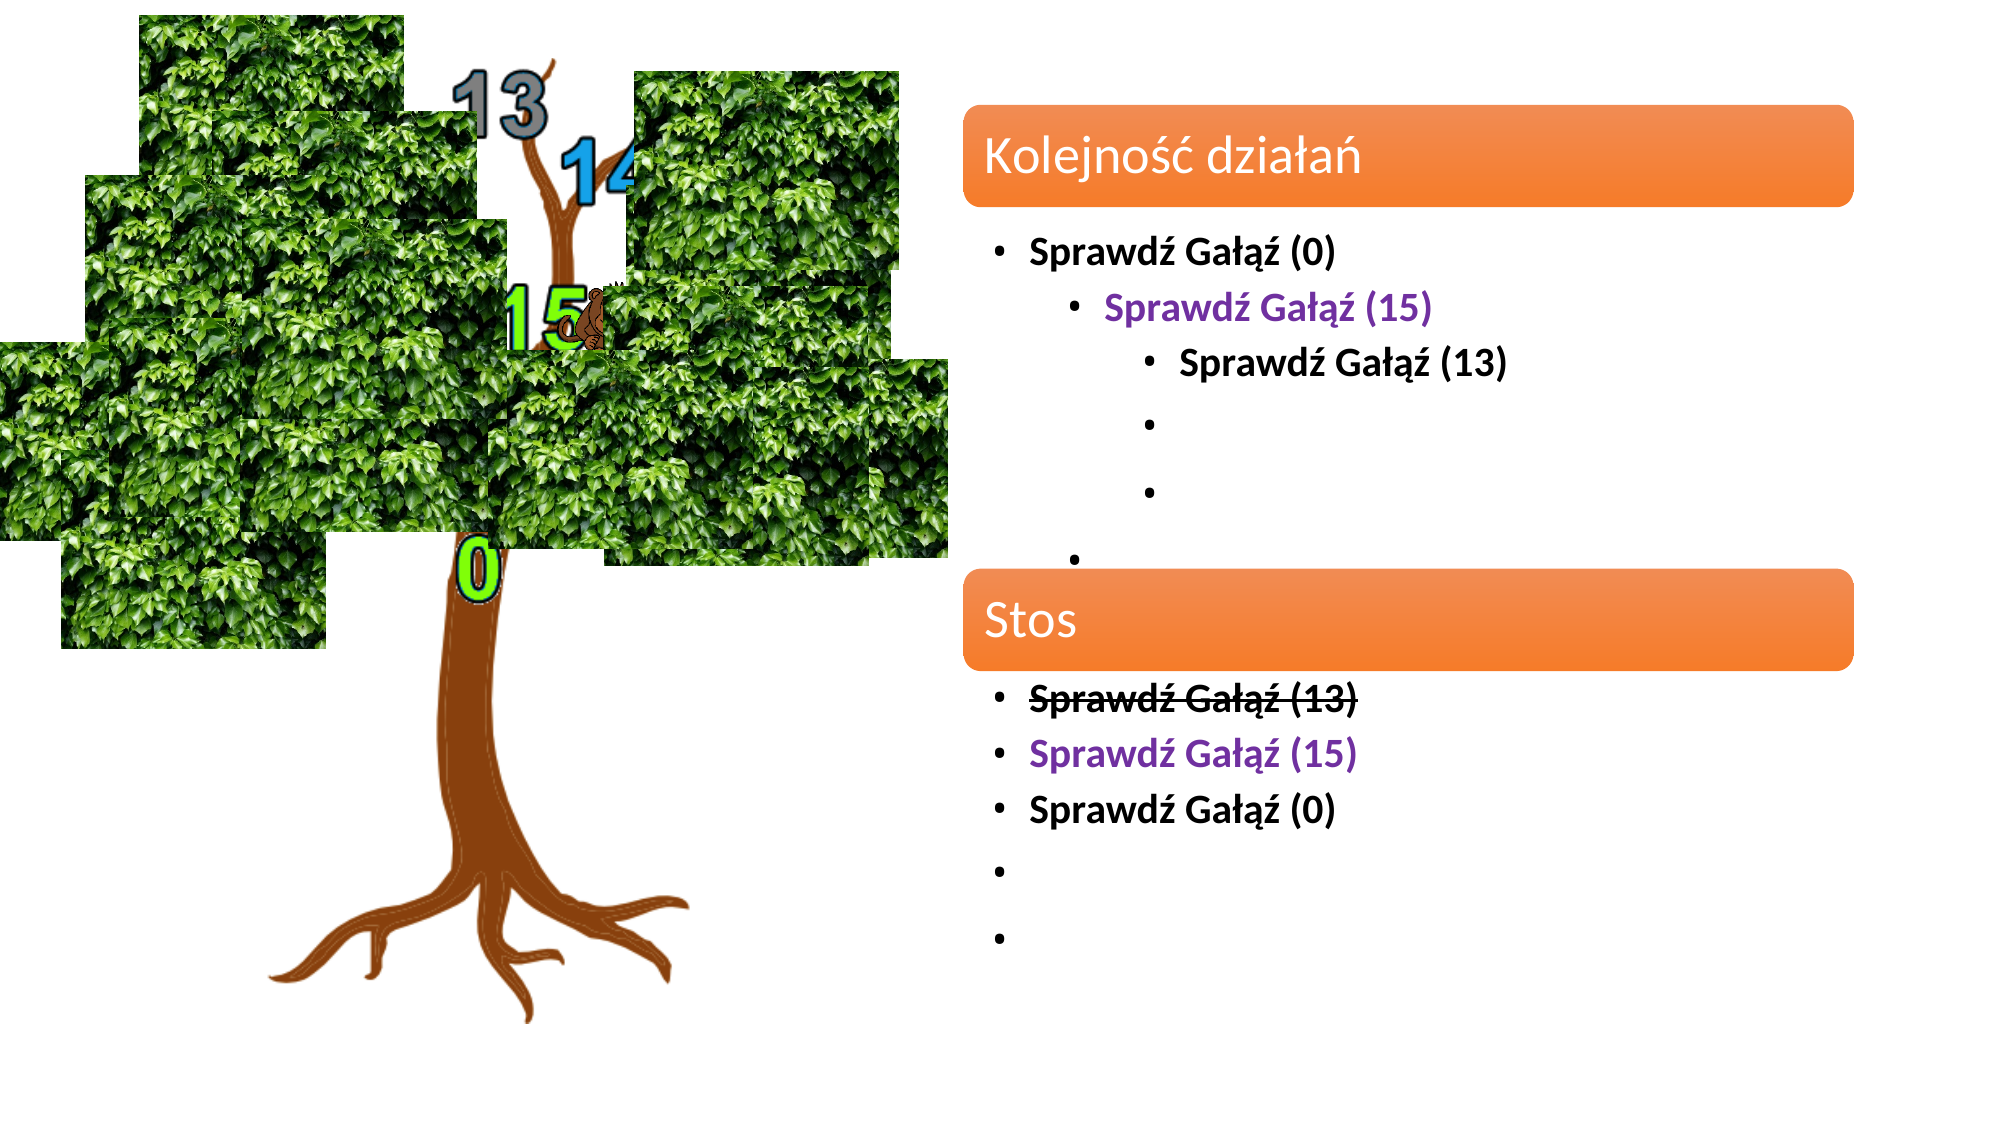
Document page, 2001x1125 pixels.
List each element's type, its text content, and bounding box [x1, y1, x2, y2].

text_box Kolejność działań [963, 104, 1854, 208]
text_box Stos [963, 568, 1854, 671]
picture [0, 15, 948, 1024]
text_box Sprawdź Gałąź (0) Sprawdź Gałąź (15) Sprawdź Gałąź (13) [963, 224, 1854, 569]
text_box Sprawdź Gałąź (13) Sprawdź Gałąź (15) Sprawdź Gałąź (0) [963, 671, 1854, 954]
